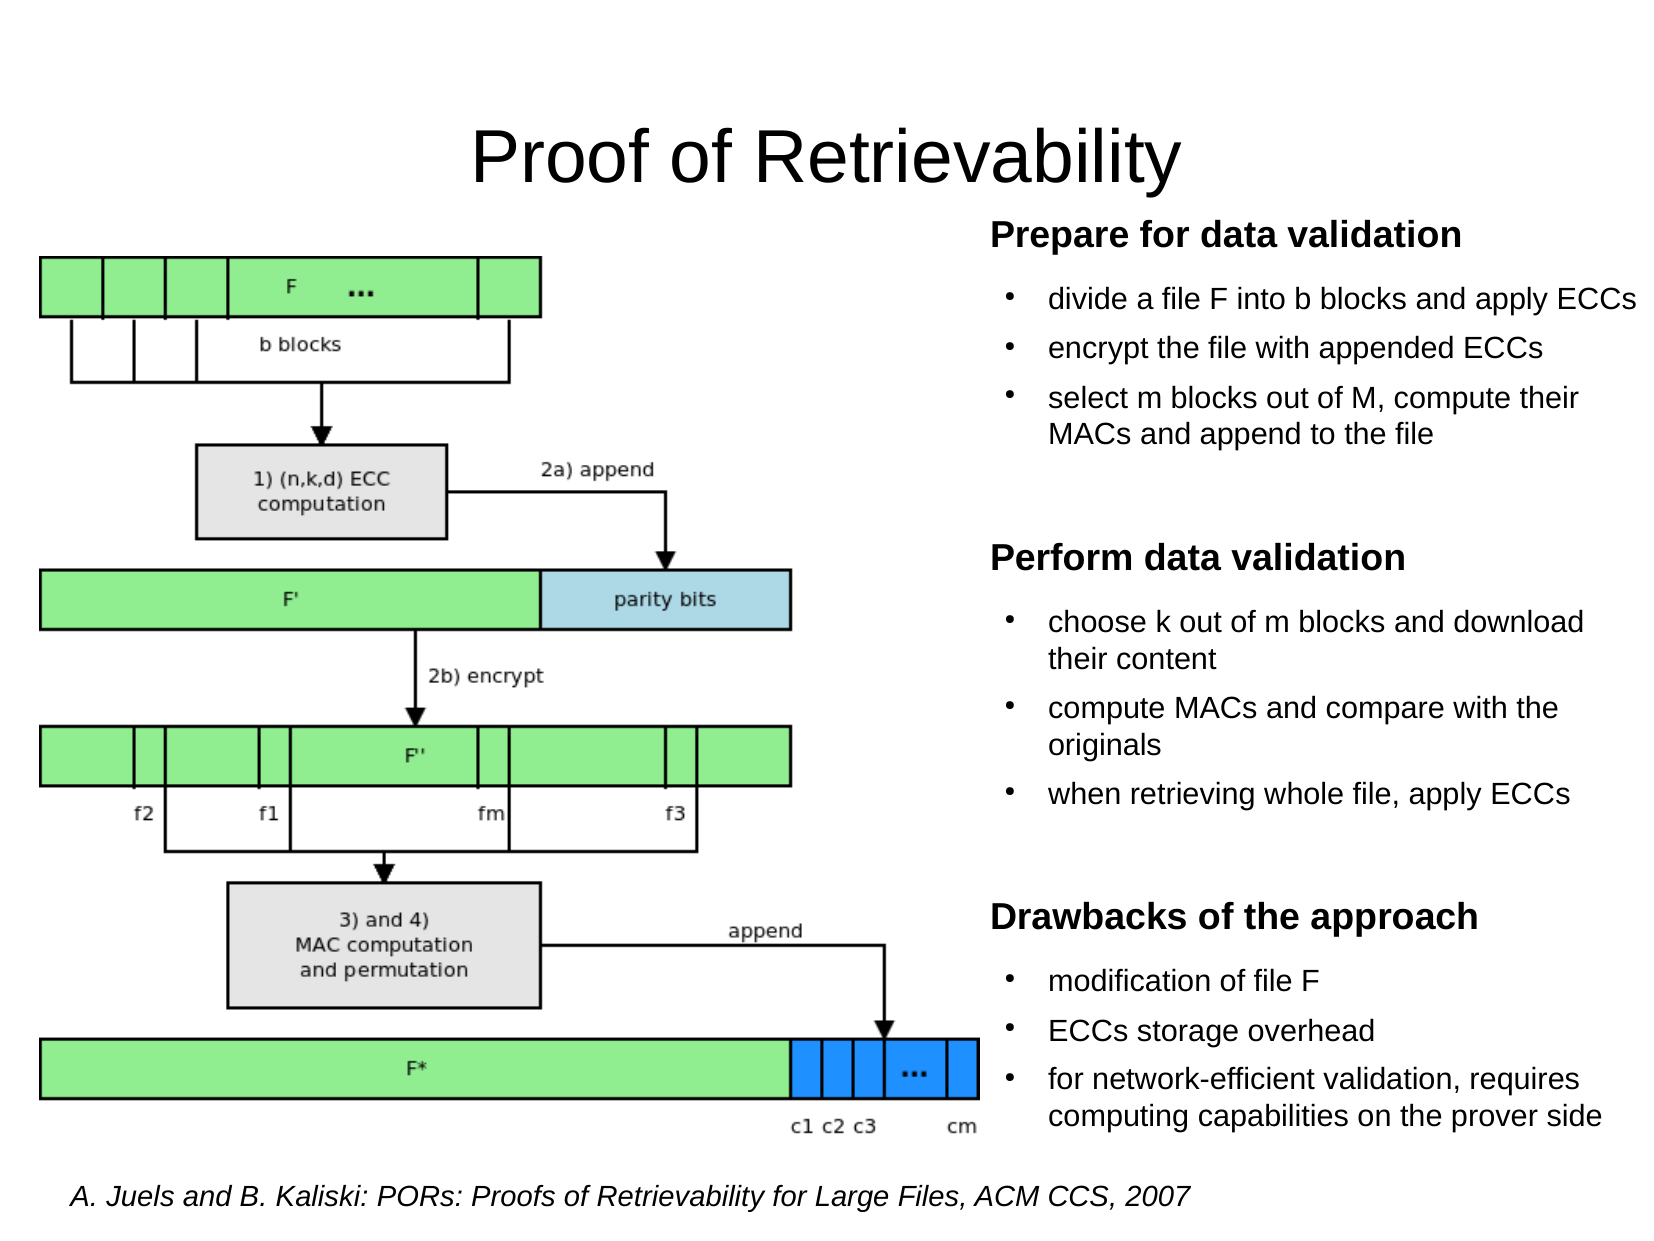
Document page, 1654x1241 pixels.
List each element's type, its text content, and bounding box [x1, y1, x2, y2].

list Prepare for data validation divide a file F into b blocks and apply ECCs encrypt the file with appended ECCs select m blocks out of M, compute their MACs and append to the file Perform data validation choose k out of m blocks and download their content compute MACs and compare with the originals when retrieving whole file, apply ECCs Drawbacks of the approach modification of file F ECCs storage overhead for network-efficient validation, requires computing capabilities on the prover side [990, 210, 1640, 1156]
text_box Proof of Retrievability [82, 81, 1571, 225]
text_box A. Juels and B. Kaliski: PORs: Proofs of Retrievability for Large Files, ACM CCS, 2007 [55, 1169, 1519, 1227]
picture [39, 256, 980, 1138]
